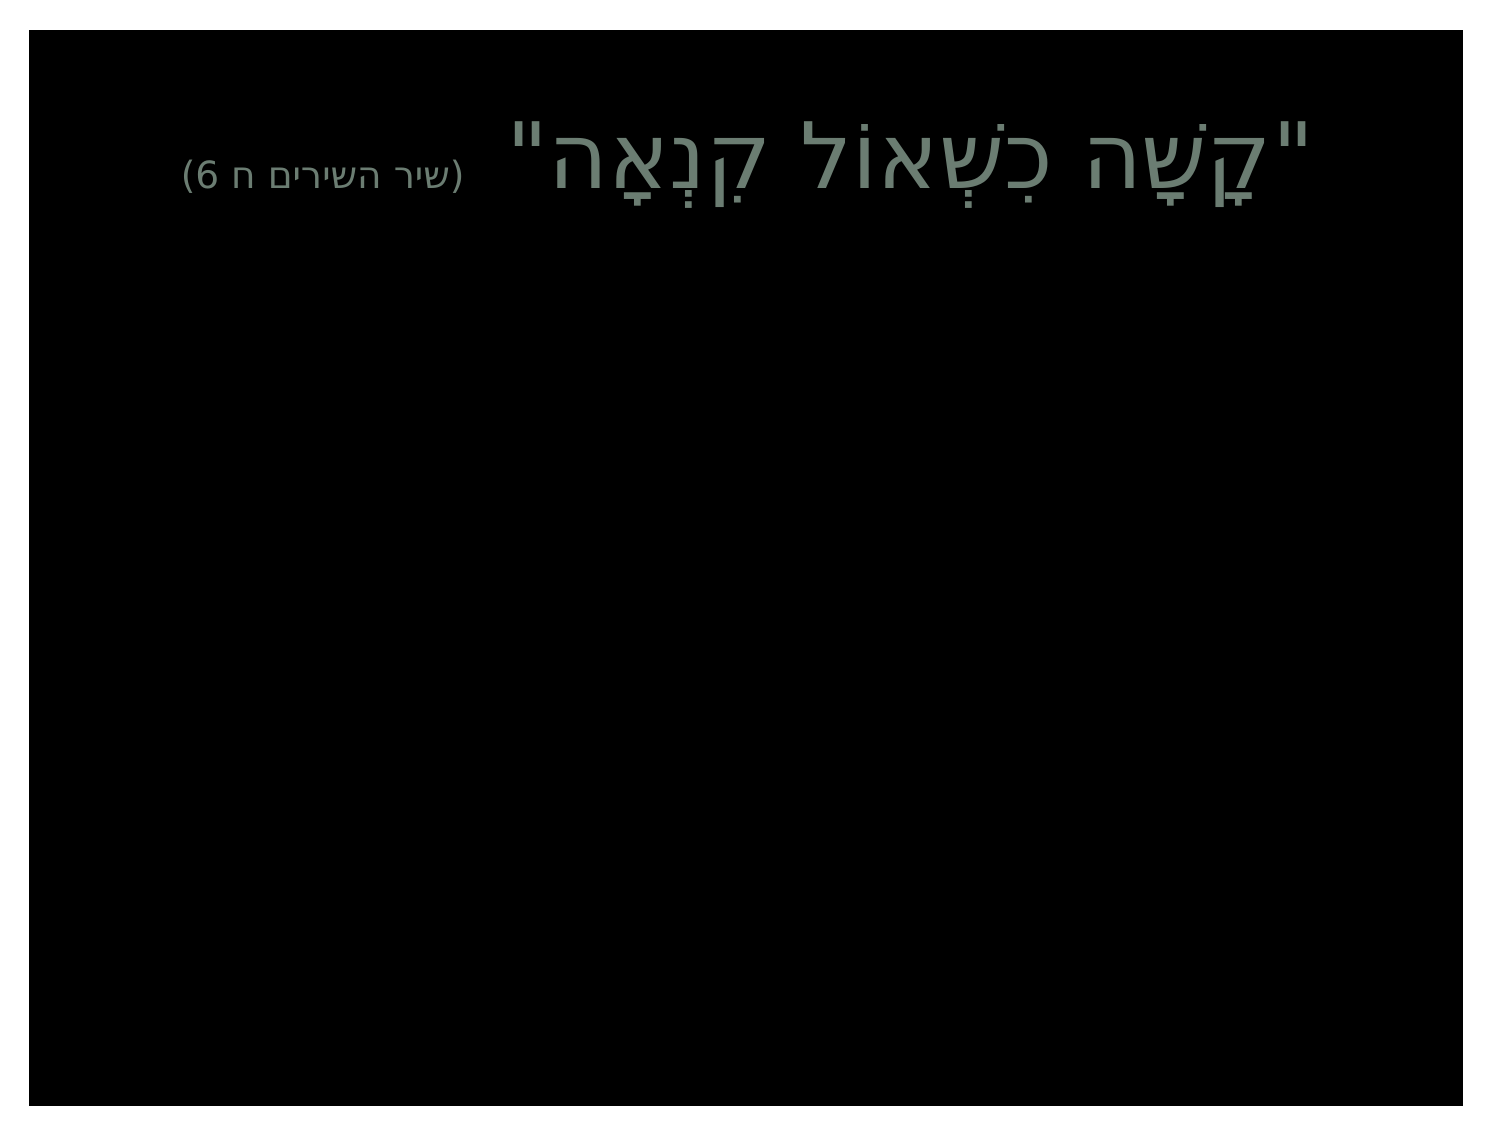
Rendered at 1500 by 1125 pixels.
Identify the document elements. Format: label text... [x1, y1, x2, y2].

table_header [1022, 1092, 1500, 1125]
picture [29, 30, 1463, 1106]
table_header [998, 1092, 1022, 1125]
text_box "קָשָׁה כִשְׁאוֹל קִנְאָה" (שיר השירים ח 6) [69, 66, 1426, 238]
